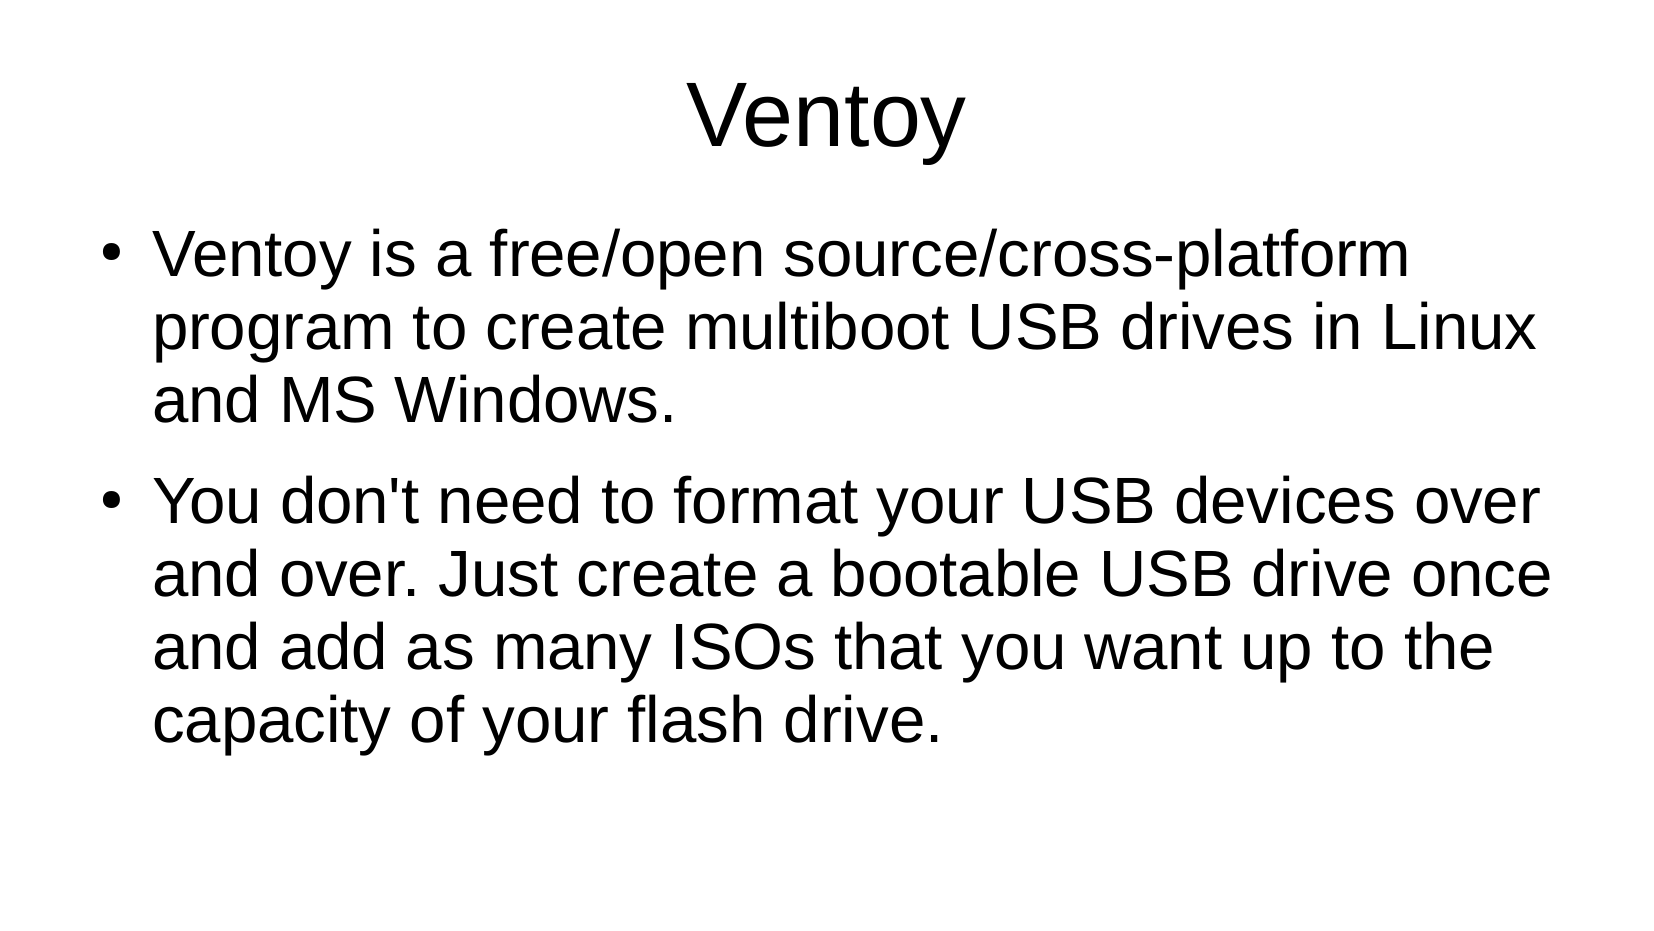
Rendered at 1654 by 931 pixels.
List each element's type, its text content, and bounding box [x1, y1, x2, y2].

title Ventoy [82, 37, 1571, 193]
list Ventoy is a free/open source/cross-platform program to create multiboot USB drives in Linux and MS Windows. You don't need to format your USB devices over and over. Just create a bootable USB drive once and add as many ISOs that you want up to the capacity of your flash drive. [82, 217, 1571, 758]
